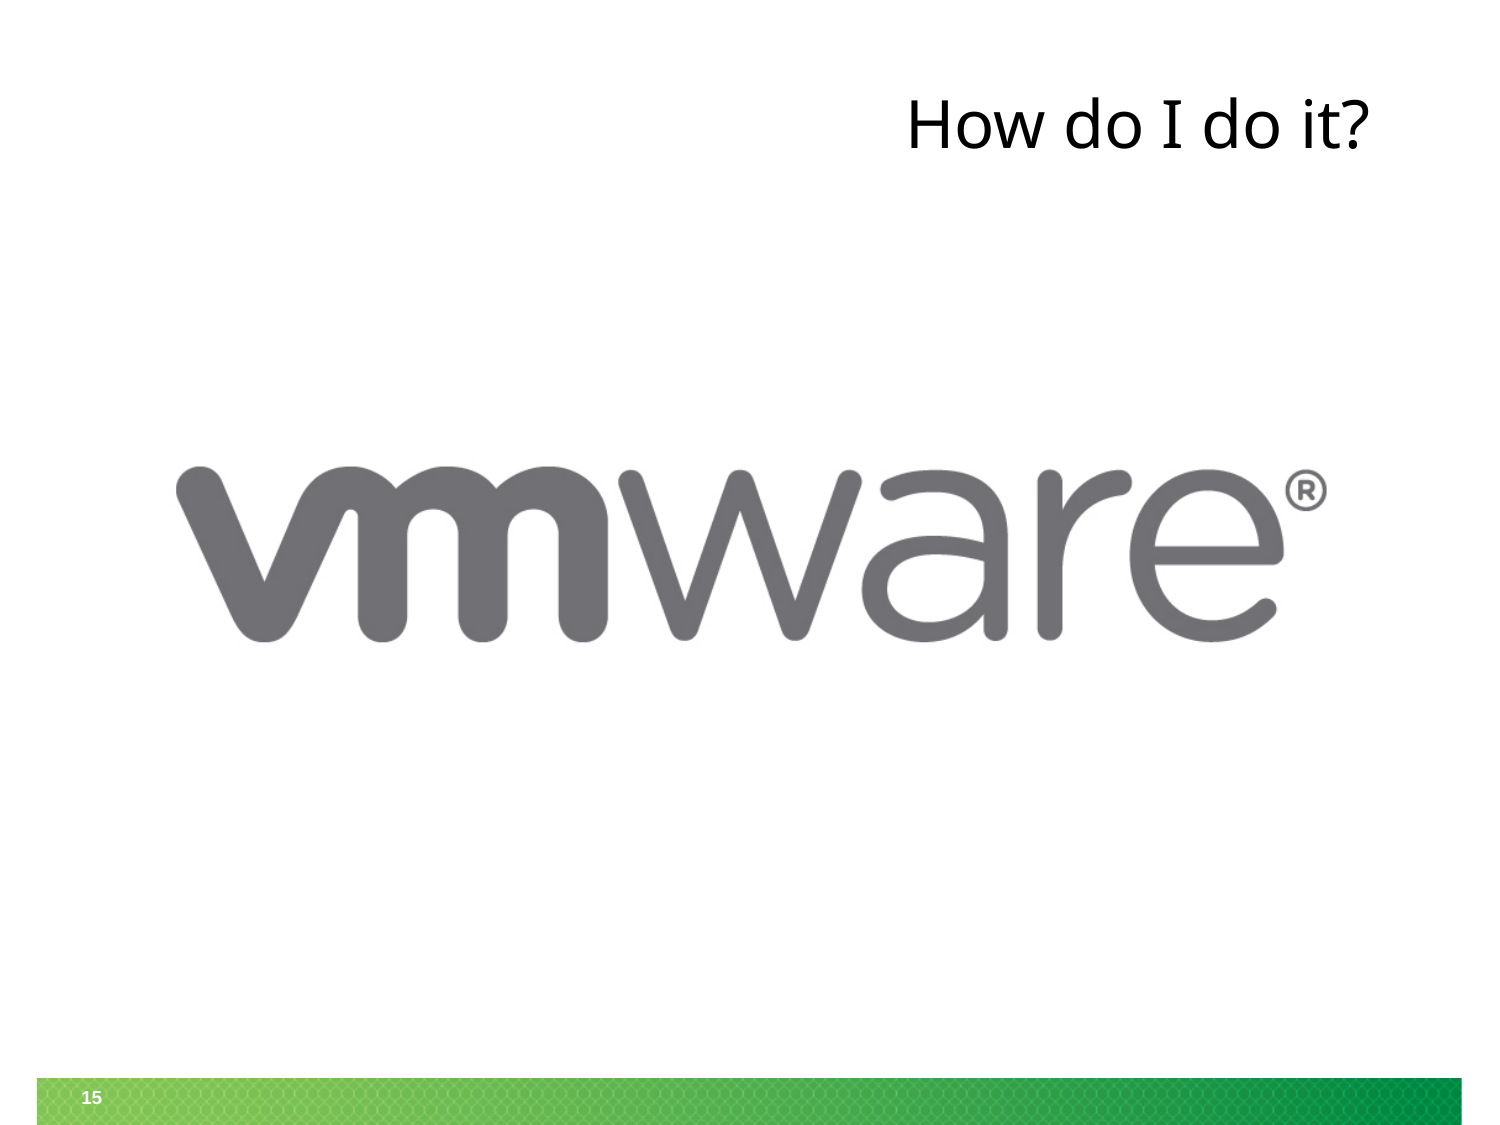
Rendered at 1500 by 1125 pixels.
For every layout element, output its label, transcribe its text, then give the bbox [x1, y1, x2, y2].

picture [36, 1078, 1462, 1125]
title How do I do it? [135, 41, 1372, 204]
picture [1, 291, 1500, 818]
